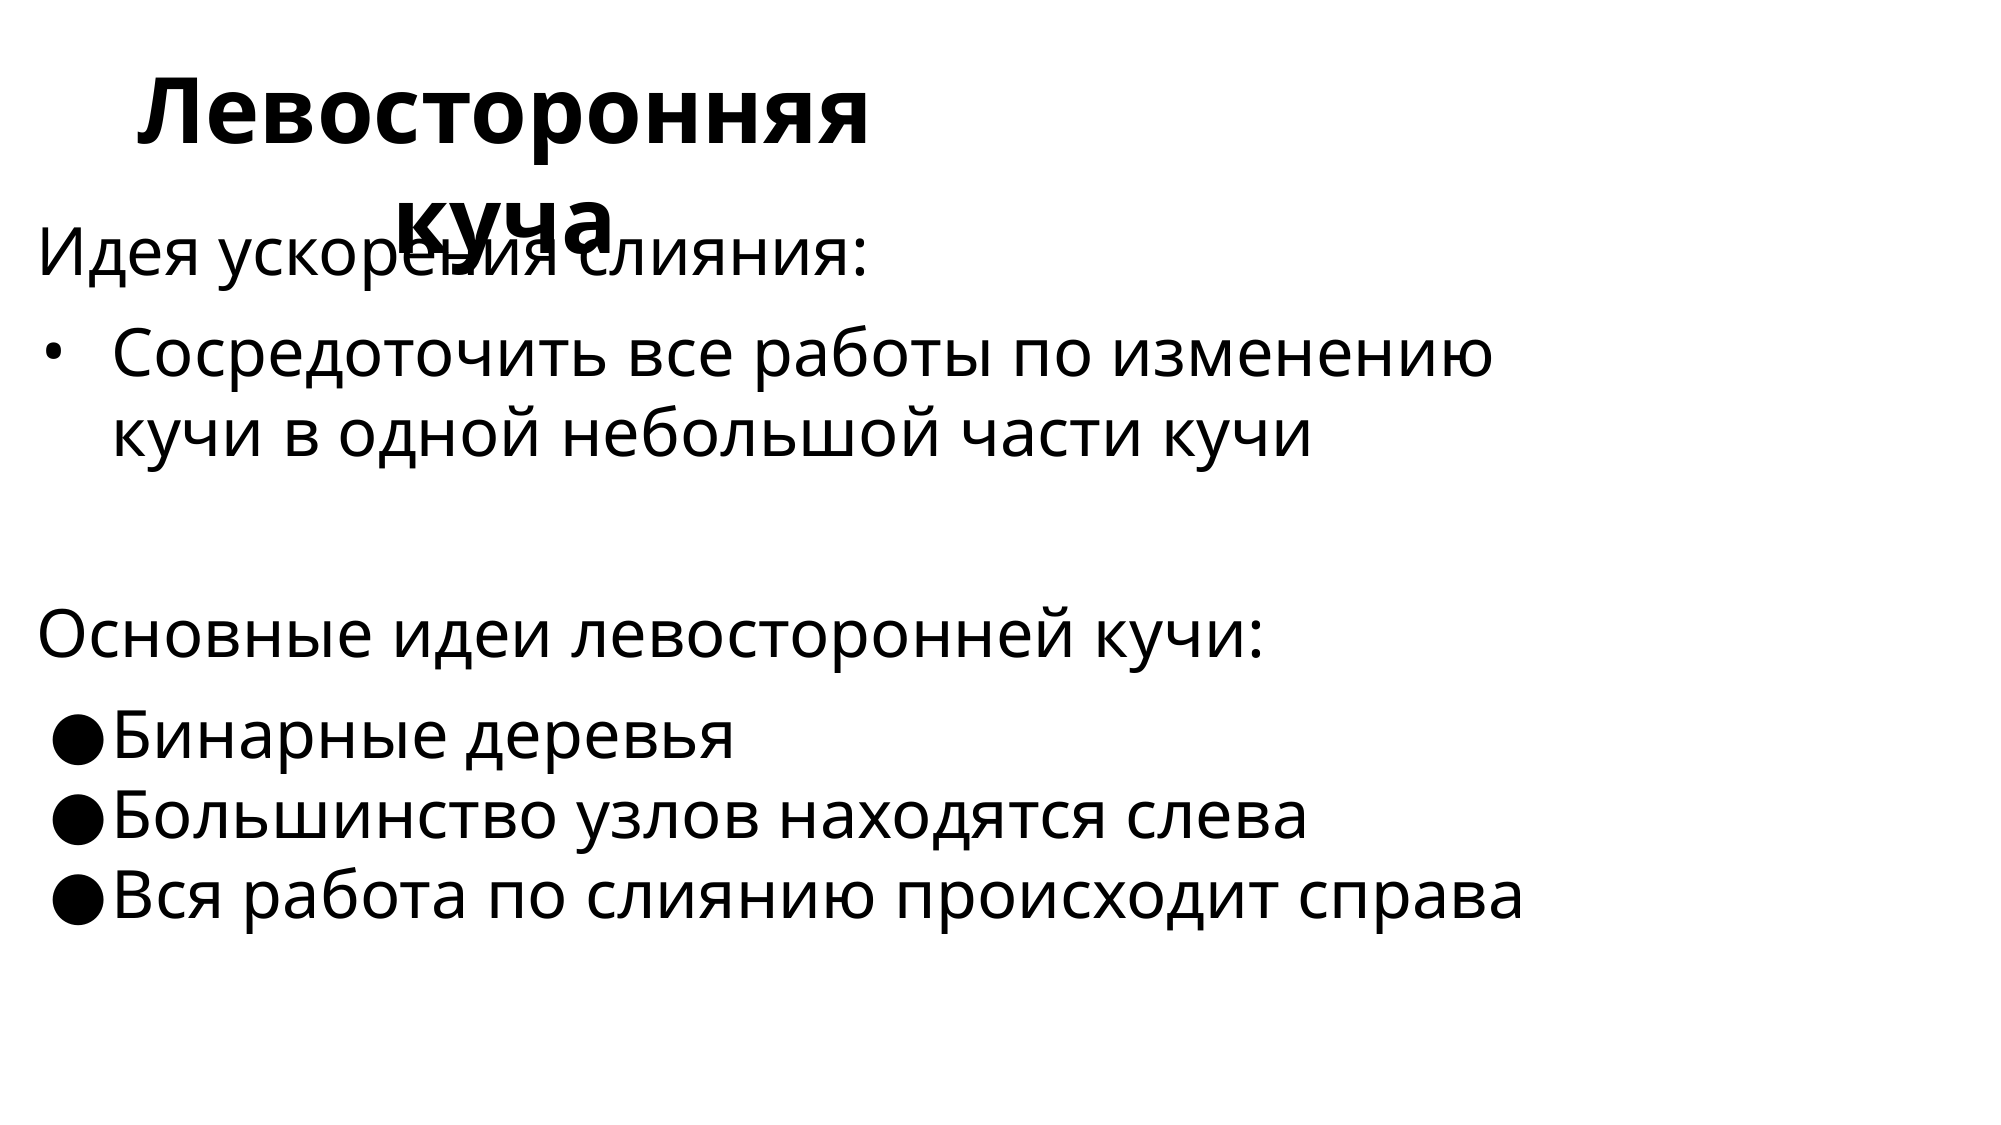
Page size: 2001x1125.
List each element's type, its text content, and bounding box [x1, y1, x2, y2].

text_box Левосторонняя куча [54, 44, 956, 100]
text_box Идея ускорения слияния: Сосредоточить все работы по изменению кучи в одной небольшой части кучи Основные идеи левосторонней кучи: Бинарные деревья Большинство узлов находятся слева Вся работа по слиянию происходит справа [22, 100, 1635, 1044]
